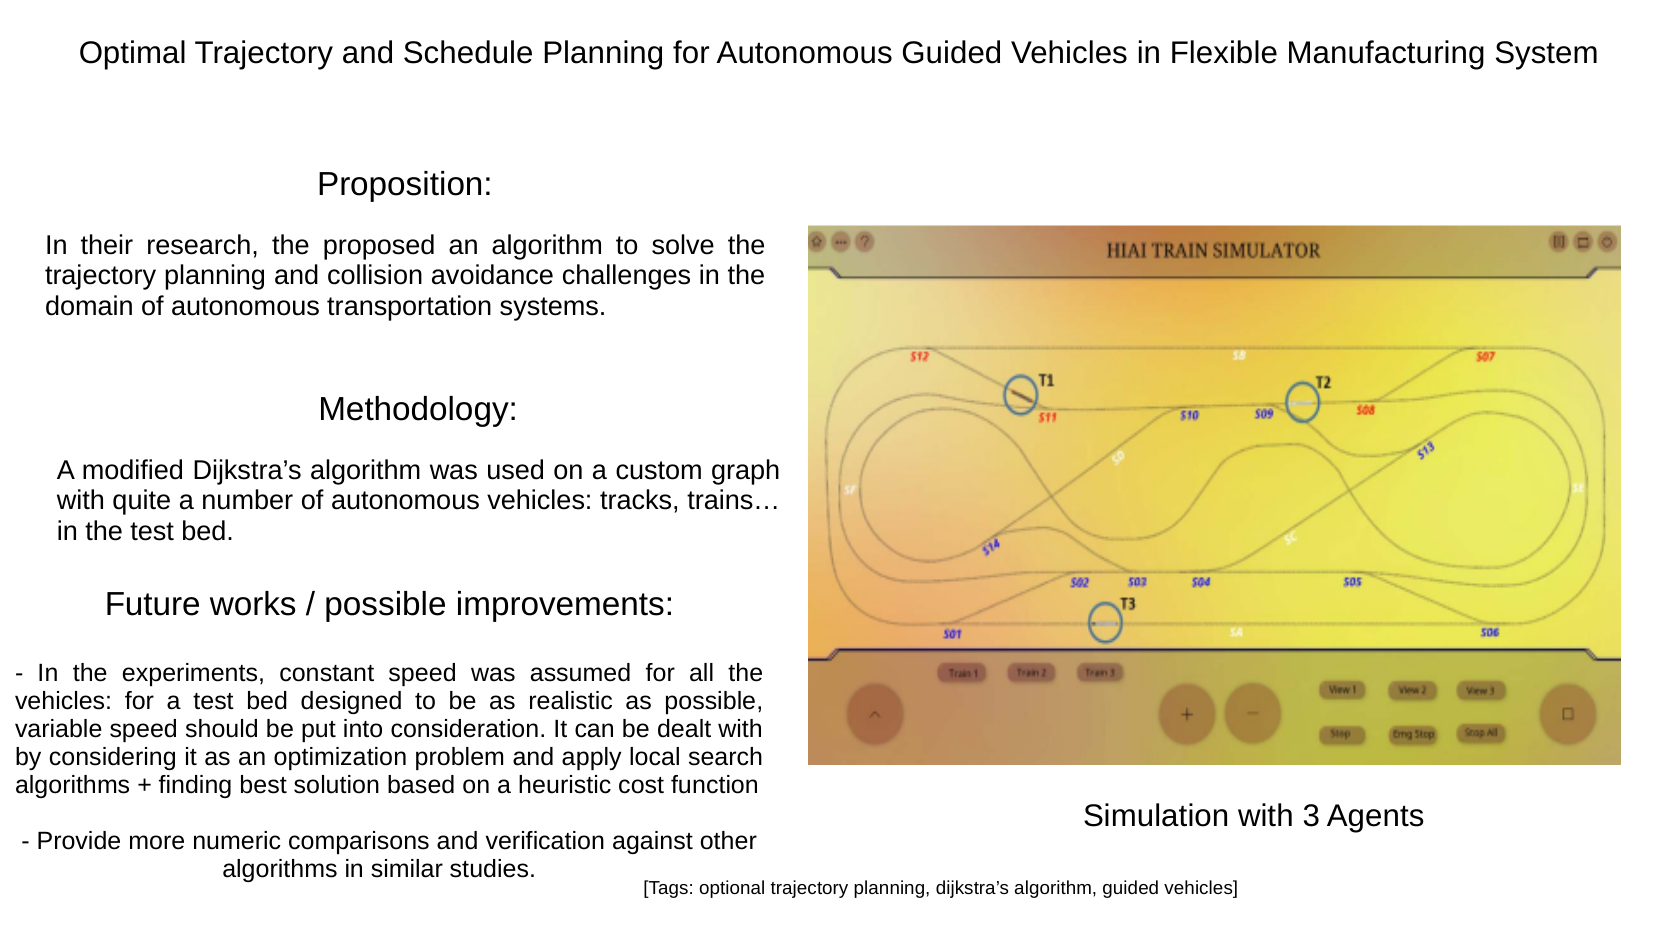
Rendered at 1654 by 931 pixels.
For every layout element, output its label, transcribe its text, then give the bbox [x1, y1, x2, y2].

subtitle Proposition: In their research, the proposed an algorithm to solve the trajectory planning and collision avoidance challenges in the domain of autonomous transportation systems. [45, 165, 766, 406]
text_box Future works / possible improvements: - In the experiments, constant speed was assumed for all the vehicles: for a test bed designed to be as realistic as possible, variable speed should be put into consideration. It can be dealt with by considering it as an optimization problem and apply local search algorithms + finding best solution based on a heuristic cost function - Provide more numeric comparisons and verification against other algorithms in similar studies. [15, 585, 766, 912]
title Optimal Trajectory and Schedule Planning for Autonomous Guided Vehicles in Flexible Manufacturing System [45, 15, 1636, 91]
text_box [Tags: optional trajectory planning, dijkstra’s algorithm, guided vehicles] [628, 870, 1253, 906]
picture [808, 224, 1621, 766]
text_box Simulation with 3 Agents [1068, 790, 1441, 841]
text_box Methodology: A modified Dijkstra’s algorithm was used on a custom graph with quite a number of autonomous vehicles: tracks, trains… in the test bed. [56, 390, 781, 577]
